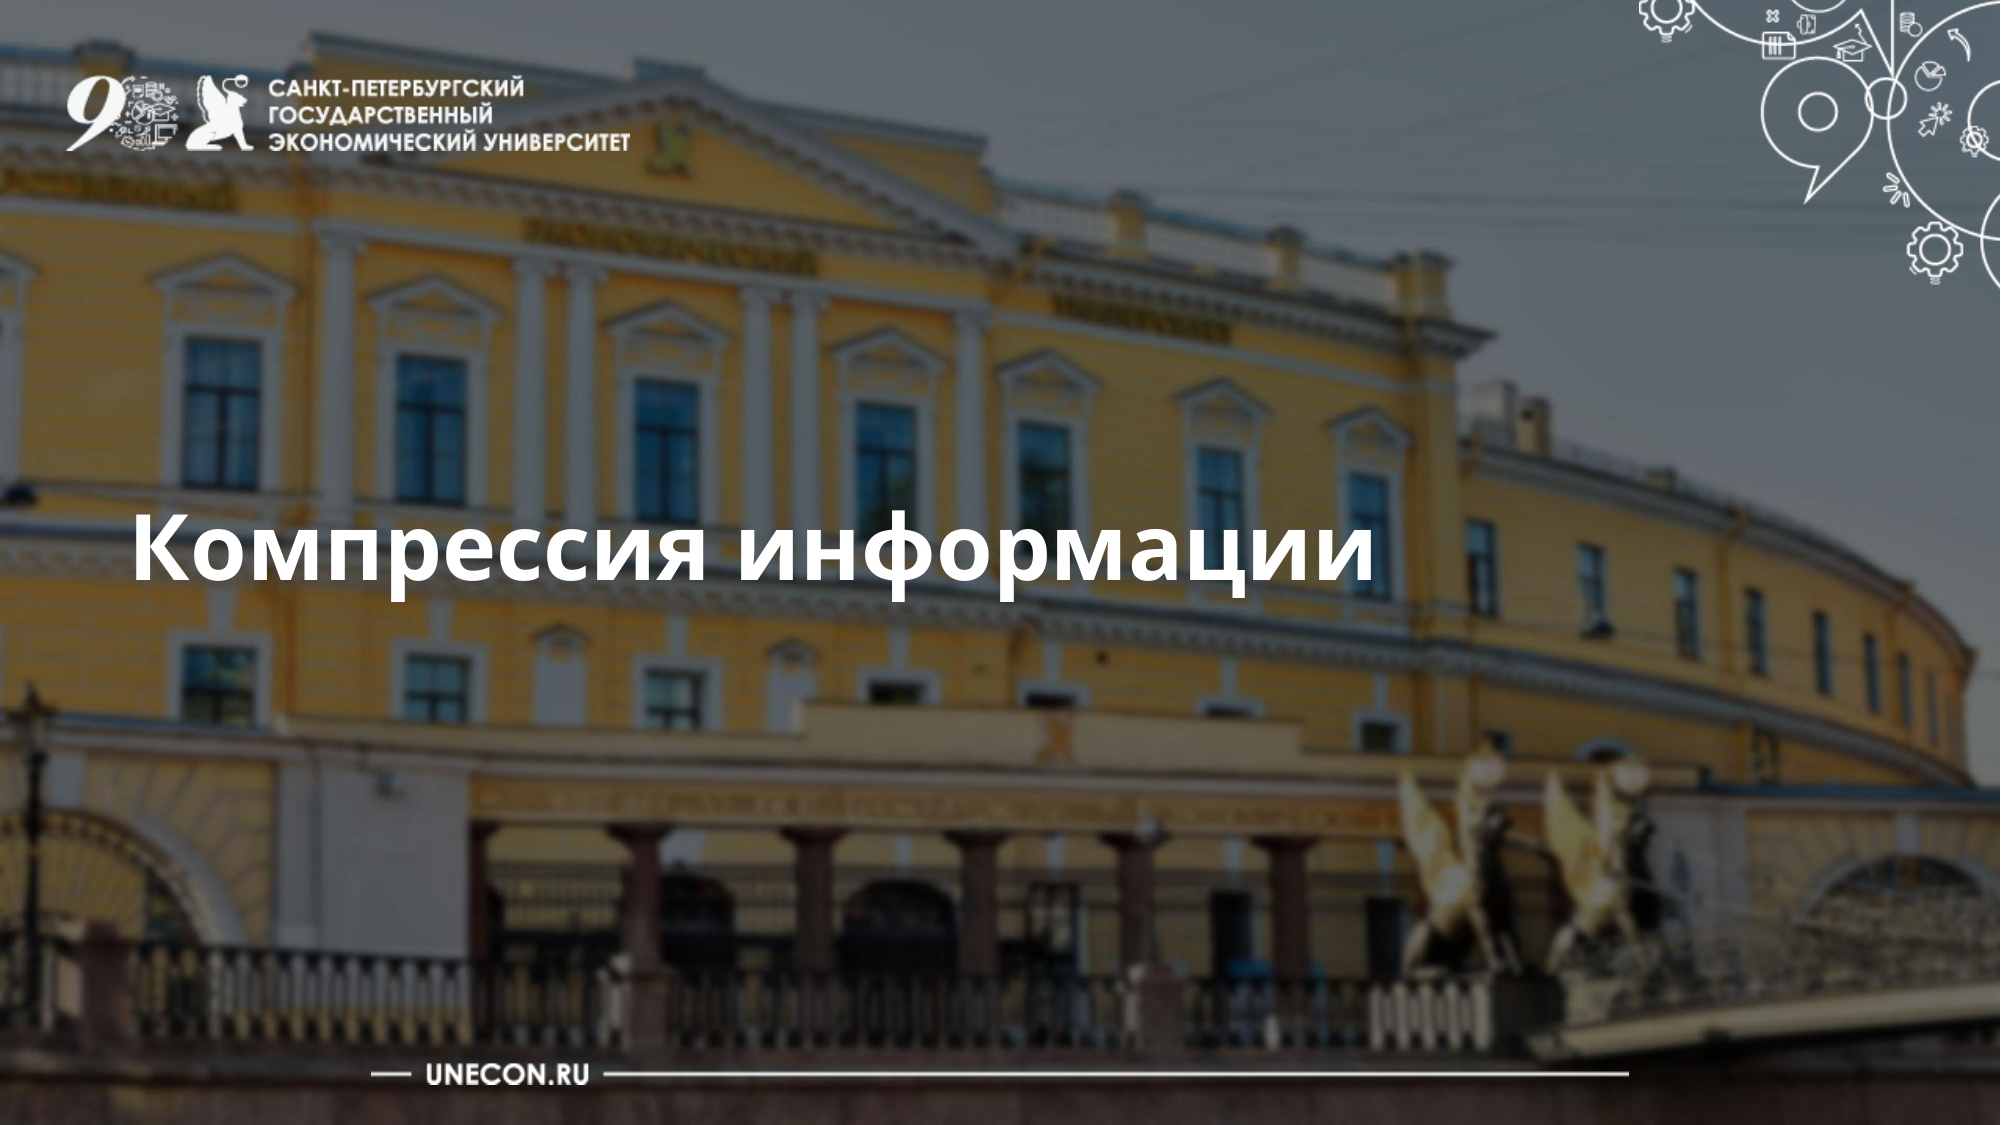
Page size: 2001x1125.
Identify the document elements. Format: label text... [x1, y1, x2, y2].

picture [0, 0, 2000, 1125]
title Компрессия информации [114, 373, 1914, 714]
